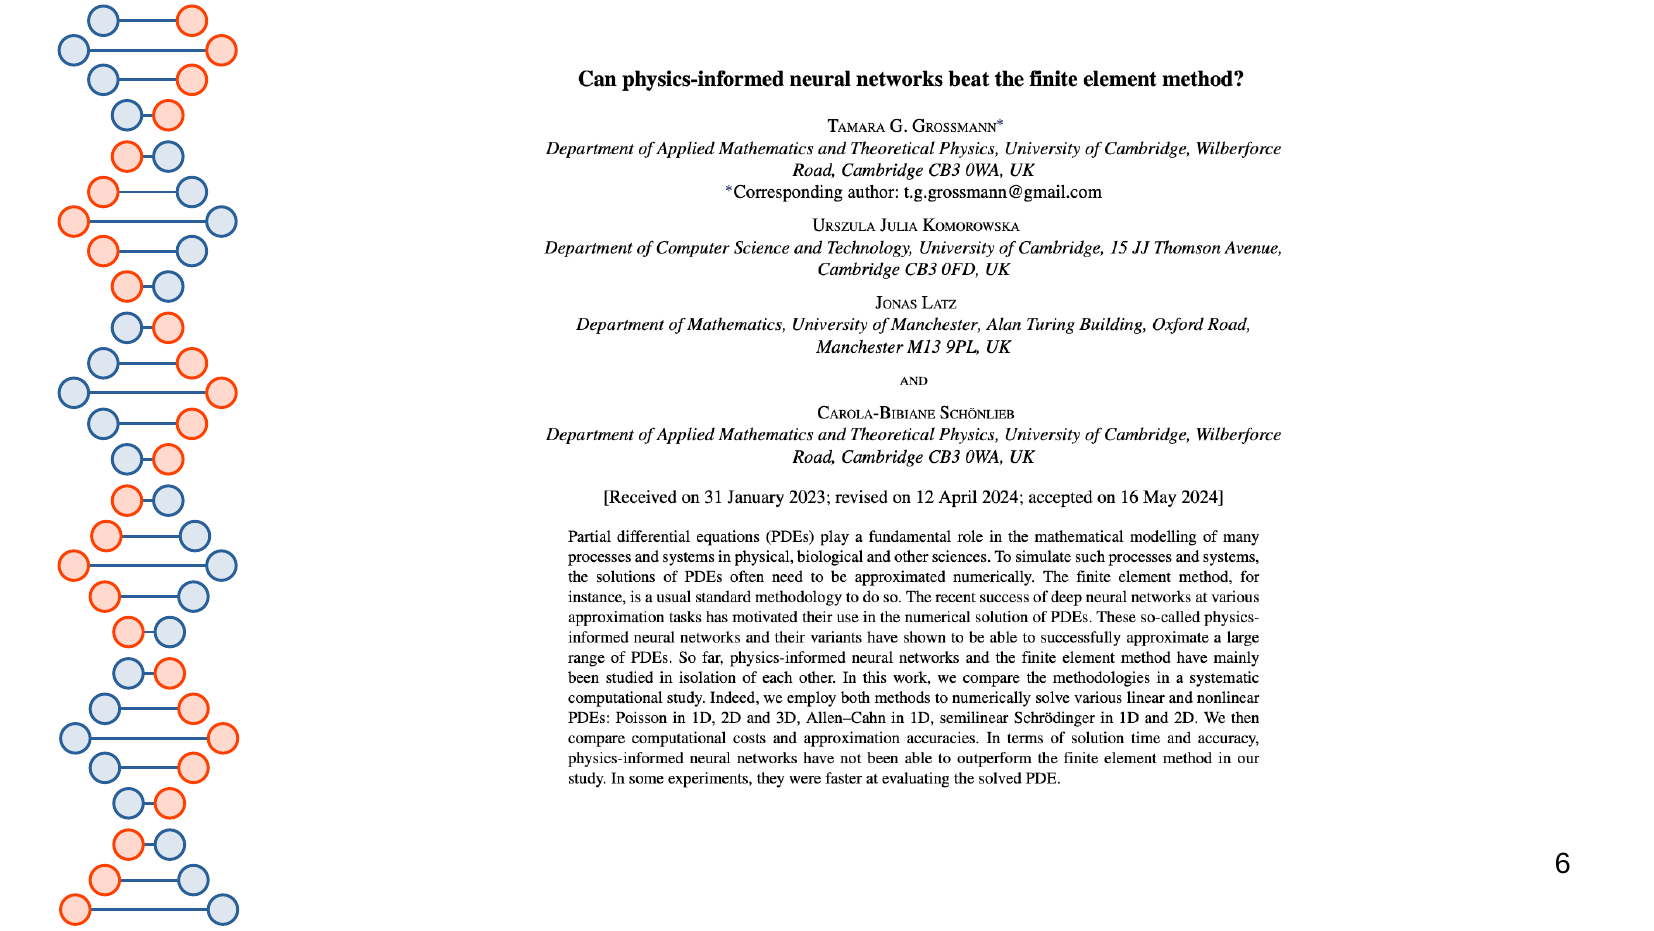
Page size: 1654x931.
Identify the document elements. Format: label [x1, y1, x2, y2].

picture [522, 50, 1300, 794]
